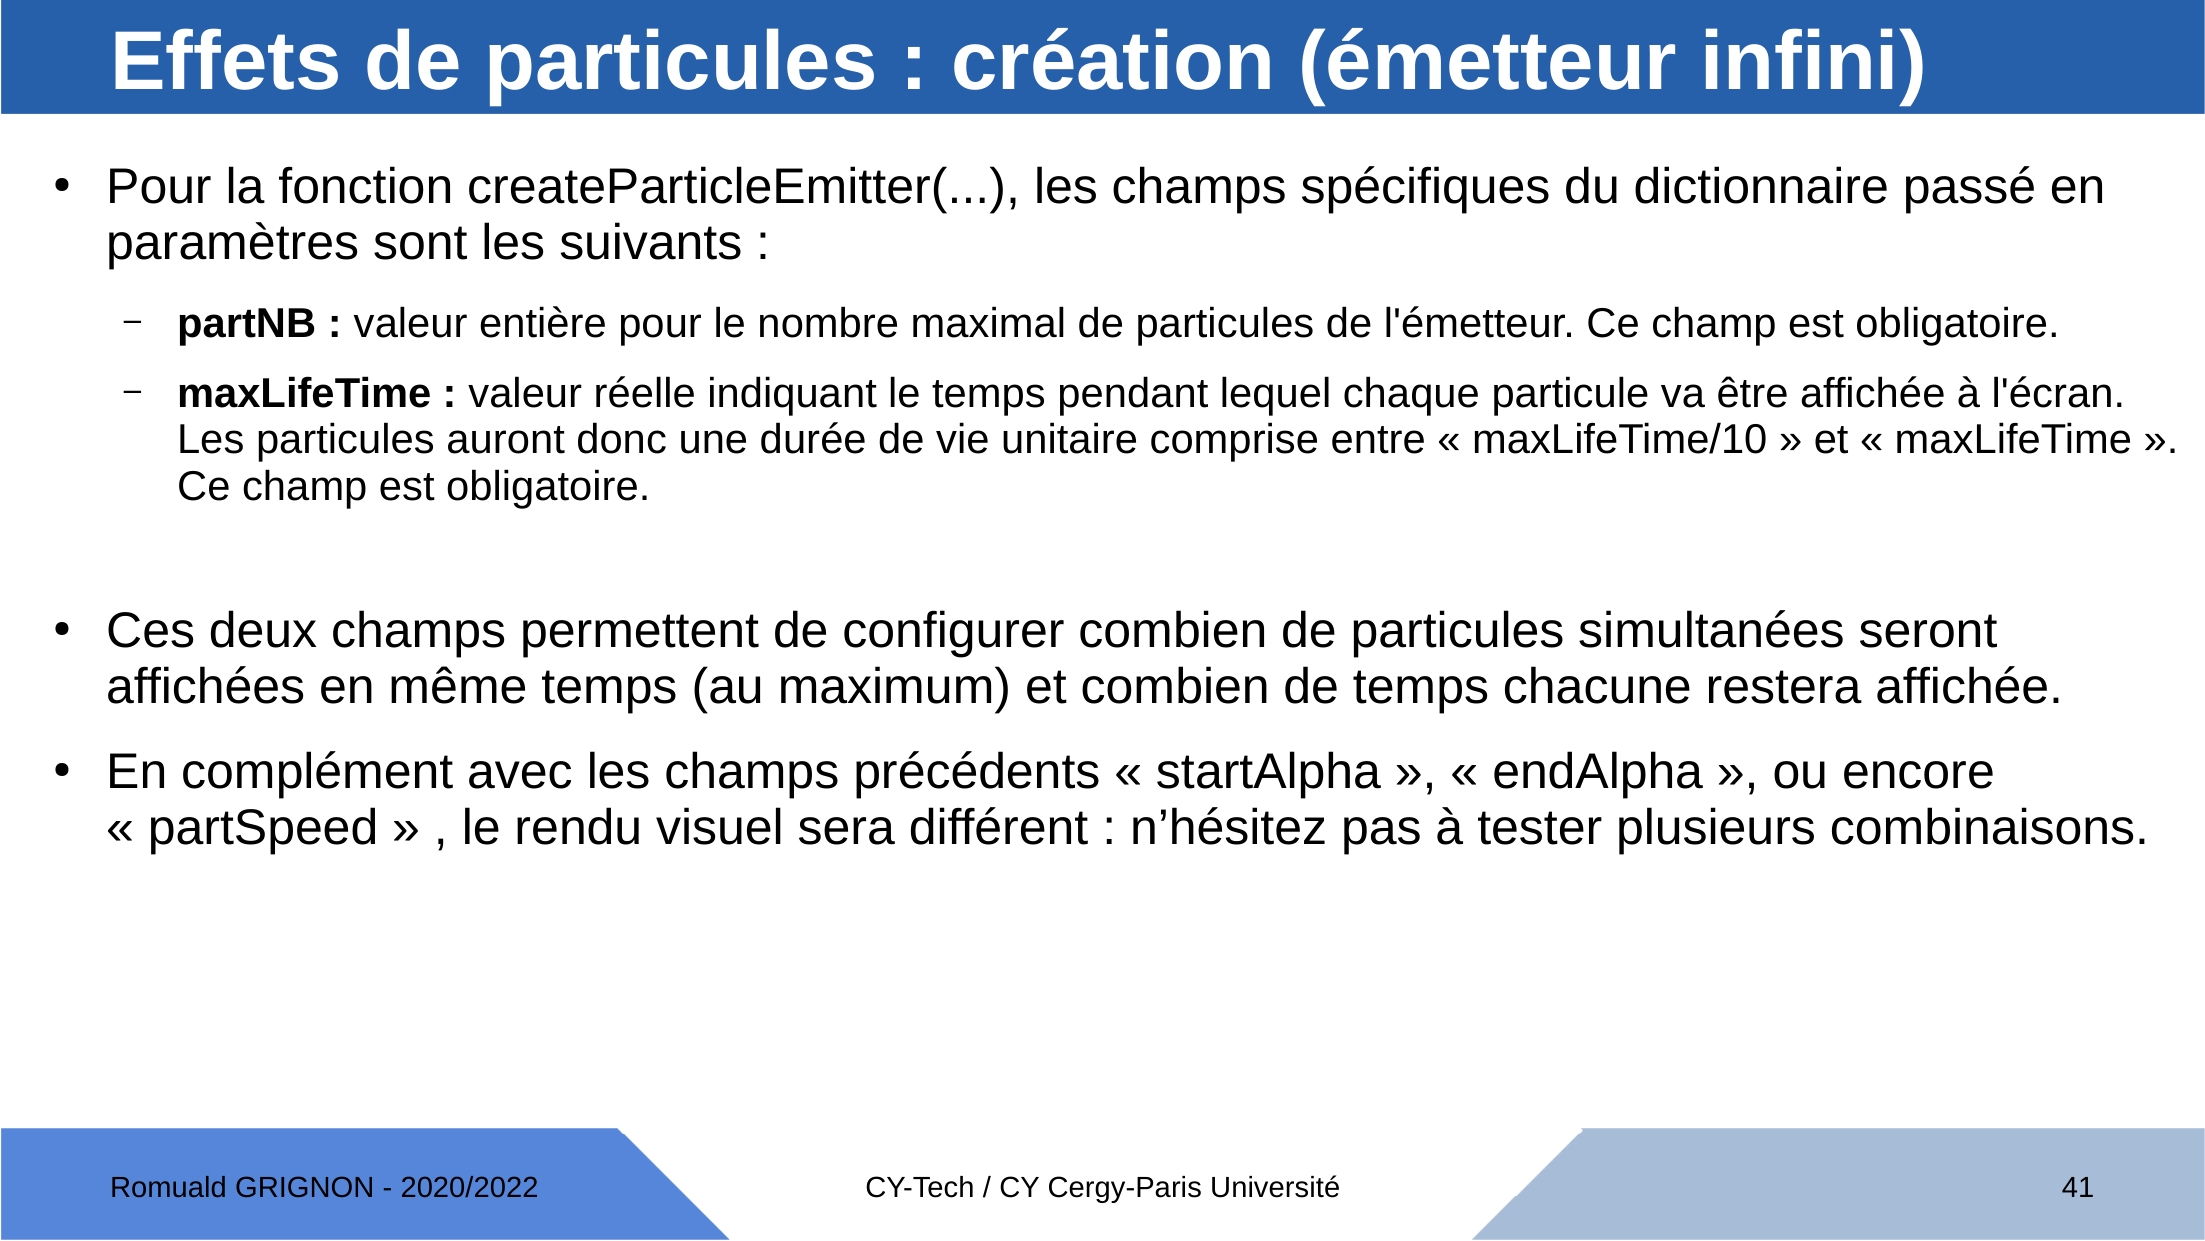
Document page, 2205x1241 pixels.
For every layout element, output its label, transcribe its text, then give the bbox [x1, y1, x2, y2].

title Effets de particules : création (émetteur infini) [110, 49, 2095, 229]
list Pour la fonction createParticleEmitter(...), les champs spécifiques du dictionnaire passé en paramètres sont les suivants : partNB : valeur entière pour le nombre maximal de particules de l'émetteur. Ce champ est obligatoire. maxLifeTime : valeur réelle indiquant le temps pendant lequel chaque particule va être affichée à l'écran. Les particules auront donc une durée de vie unitaire comprise entre « maxLifeTime/10 » et « maxLifeTime ». Ce champ est obligatoire. Ces deux champs permettent de configurer combien de particules simultanées seront affichées en même temps (au maximum) et combien de temps chacune restera affichée. En complément avec les champs précédents « startAlpha », « endAlpha », ou encore « partSpeed » , le rendu visuel sera différent : n’hésitez pas à tester plusieurs combinaisons. [35, 229, 2186, 1221]
picture [0, 0, 2205, 1241]
